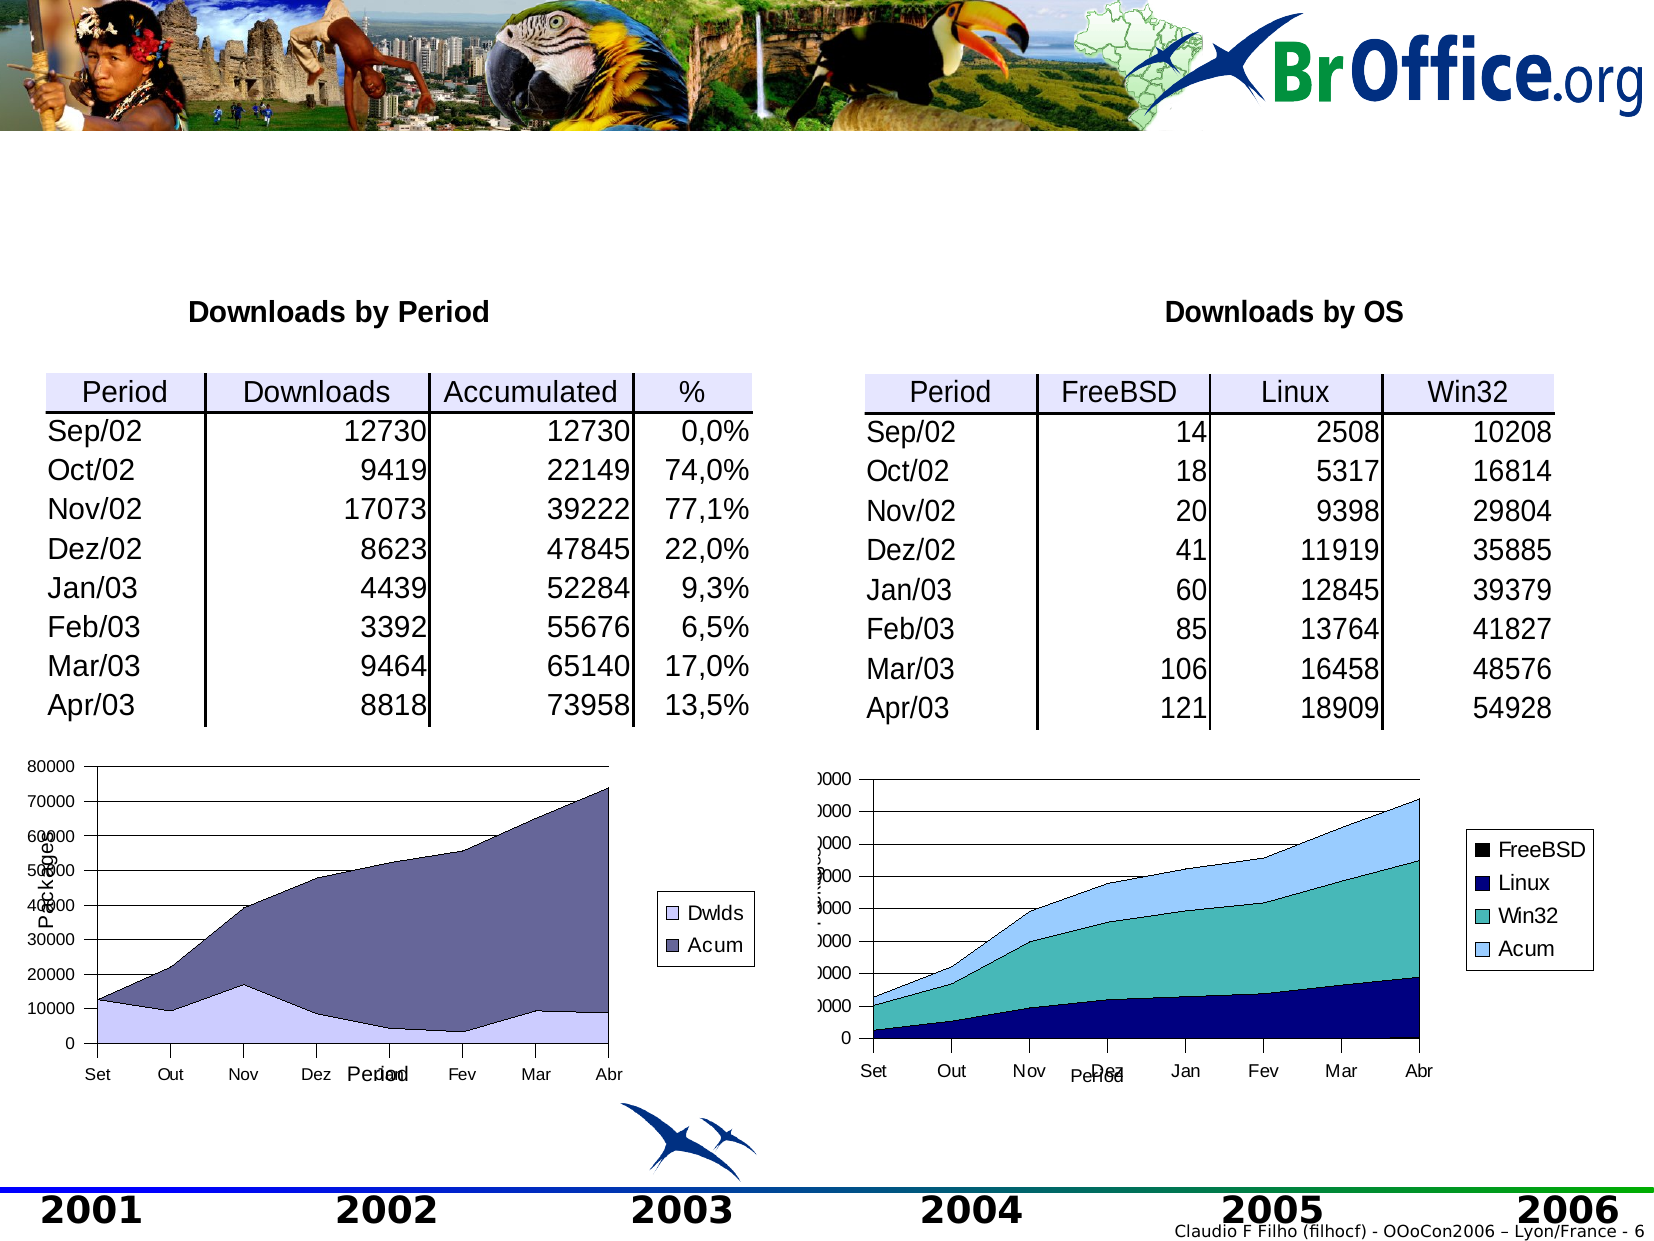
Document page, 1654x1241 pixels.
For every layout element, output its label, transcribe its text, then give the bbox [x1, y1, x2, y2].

text_box 2004 [897, 1181, 1046, 1240]
picture [620, 1103, 757, 1182]
text_box 2006 [1494, 1181, 1642, 1240]
picture [0, 0, 1642, 131]
chart [11, 295, 1645, 1093]
text_box 2002 [312, 1181, 461, 1240]
text_box 2001 [17, 1181, 166, 1240]
text_box 2003 [608, 1181, 756, 1240]
text_box 2005 [1198, 1181, 1347, 1240]
